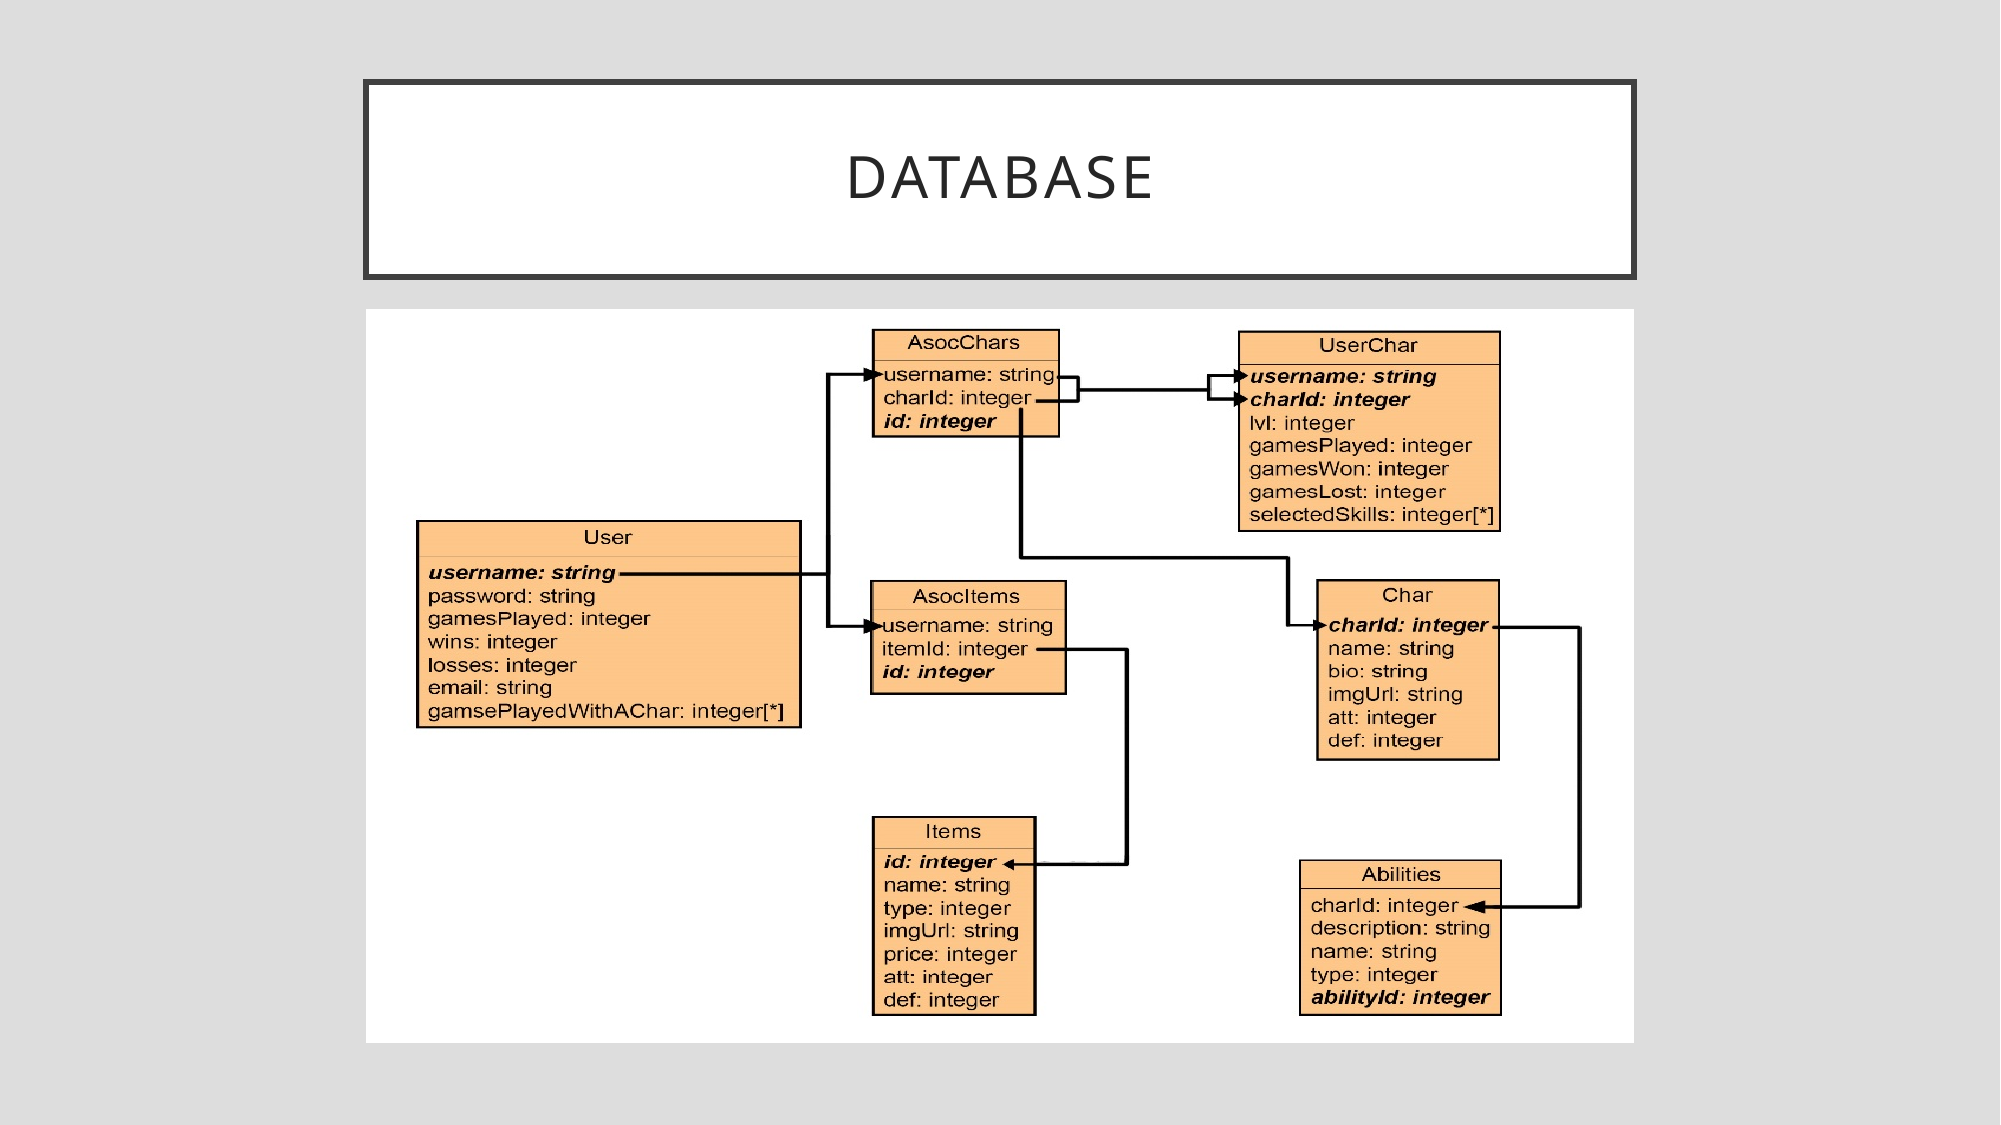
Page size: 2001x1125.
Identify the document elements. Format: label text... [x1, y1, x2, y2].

picture [366, 309, 1634, 1043]
title database [366, 82, 1634, 278]
